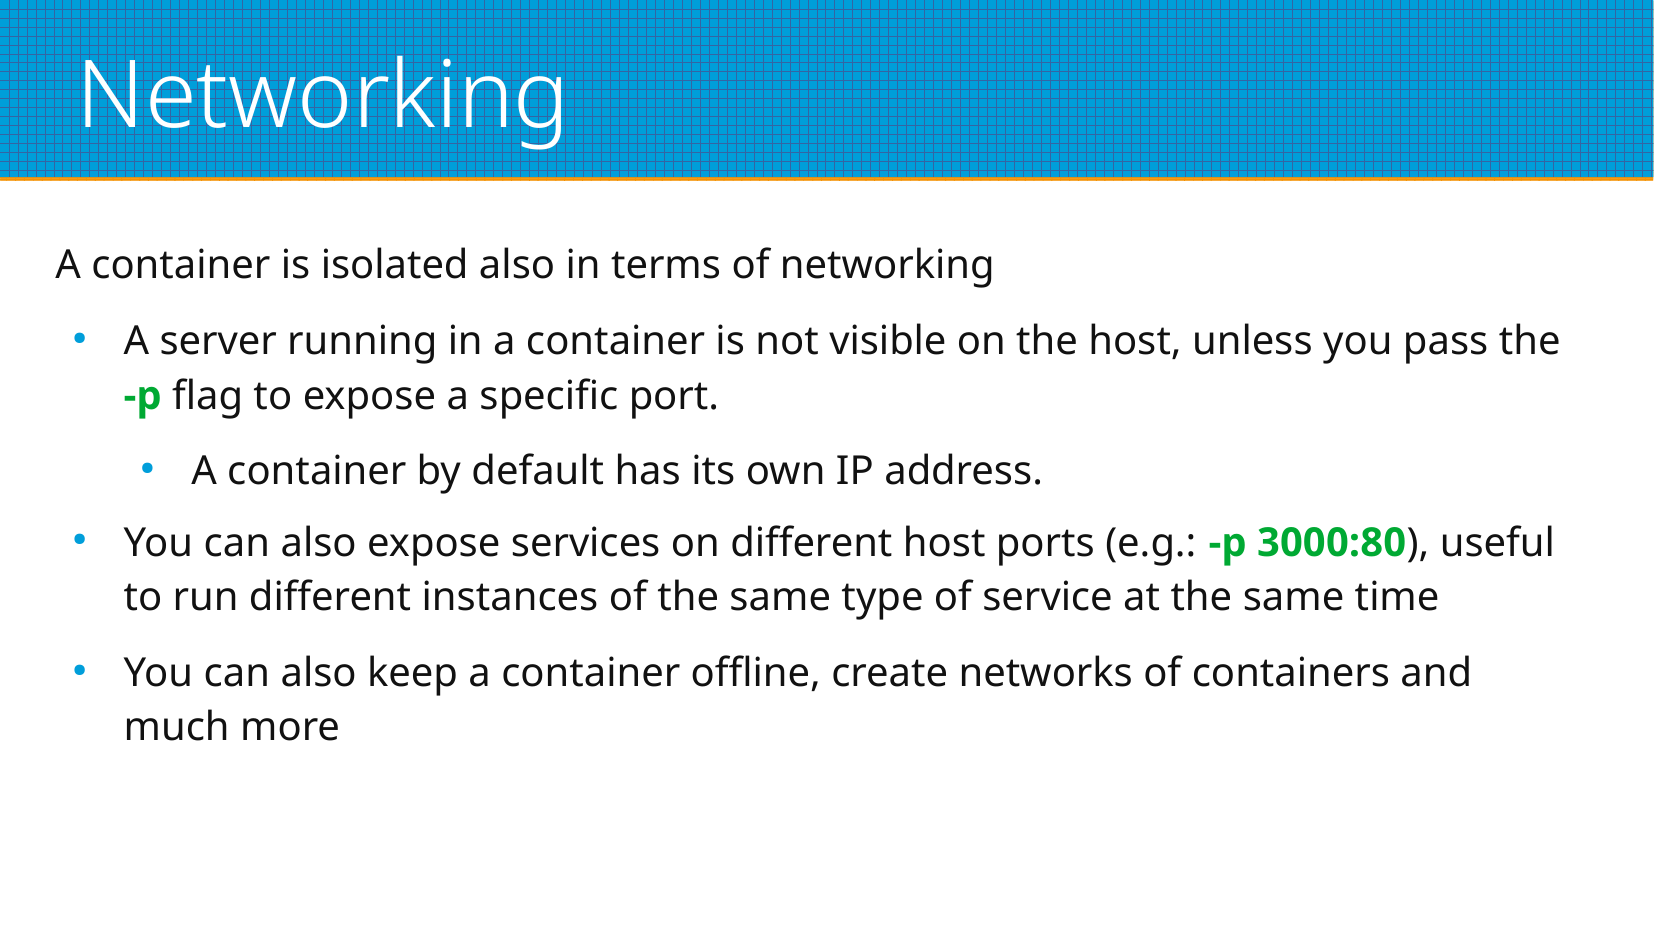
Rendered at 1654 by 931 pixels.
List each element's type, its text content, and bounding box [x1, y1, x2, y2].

list A container is isolated also in terms of networking A server running in a container is not visible on the host, unless you pass the -p flag to expose a specific port. A container by default has its own IP address. You can also expose services on different host ports (e.g.: -p 3000:80), useful to run different instances of the same type of service at the same time You can also keep a container offline, create networks of containers and much more [55, 236, 1565, 811]
title Networking [76, 0, 1565, 156]
